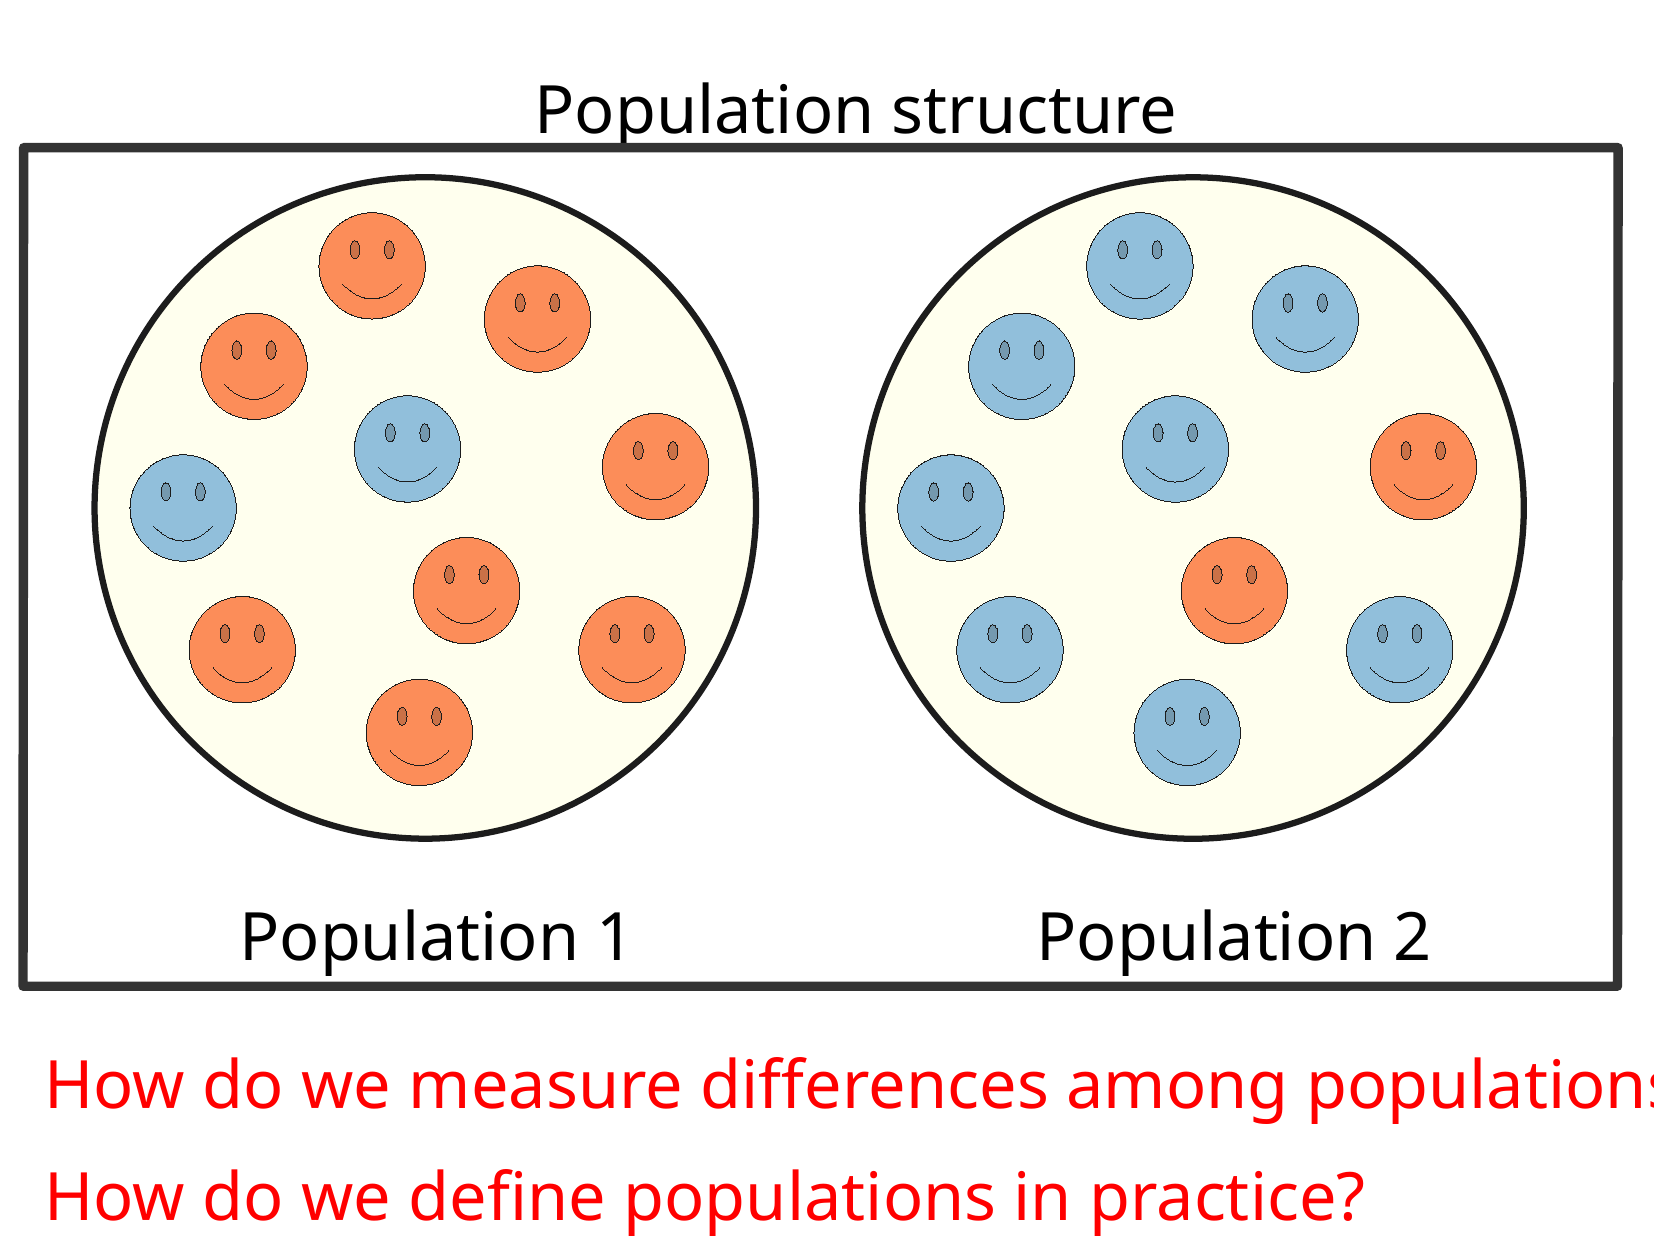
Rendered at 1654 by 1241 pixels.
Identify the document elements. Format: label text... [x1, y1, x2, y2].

text_box How do we define populations in practice? [29, 1141, 1279, 1229]
text_box How do we measure differences among populations ? [29, 1029, 1622, 1117]
text_box [94, 177, 757, 839]
text_box Population structure [519, 55, 1133, 142]
text_box [862, 177, 1524, 839]
text_box Population 1 [224, 881, 611, 969]
text_box Population 2 [1021, 881, 1409, 969]
